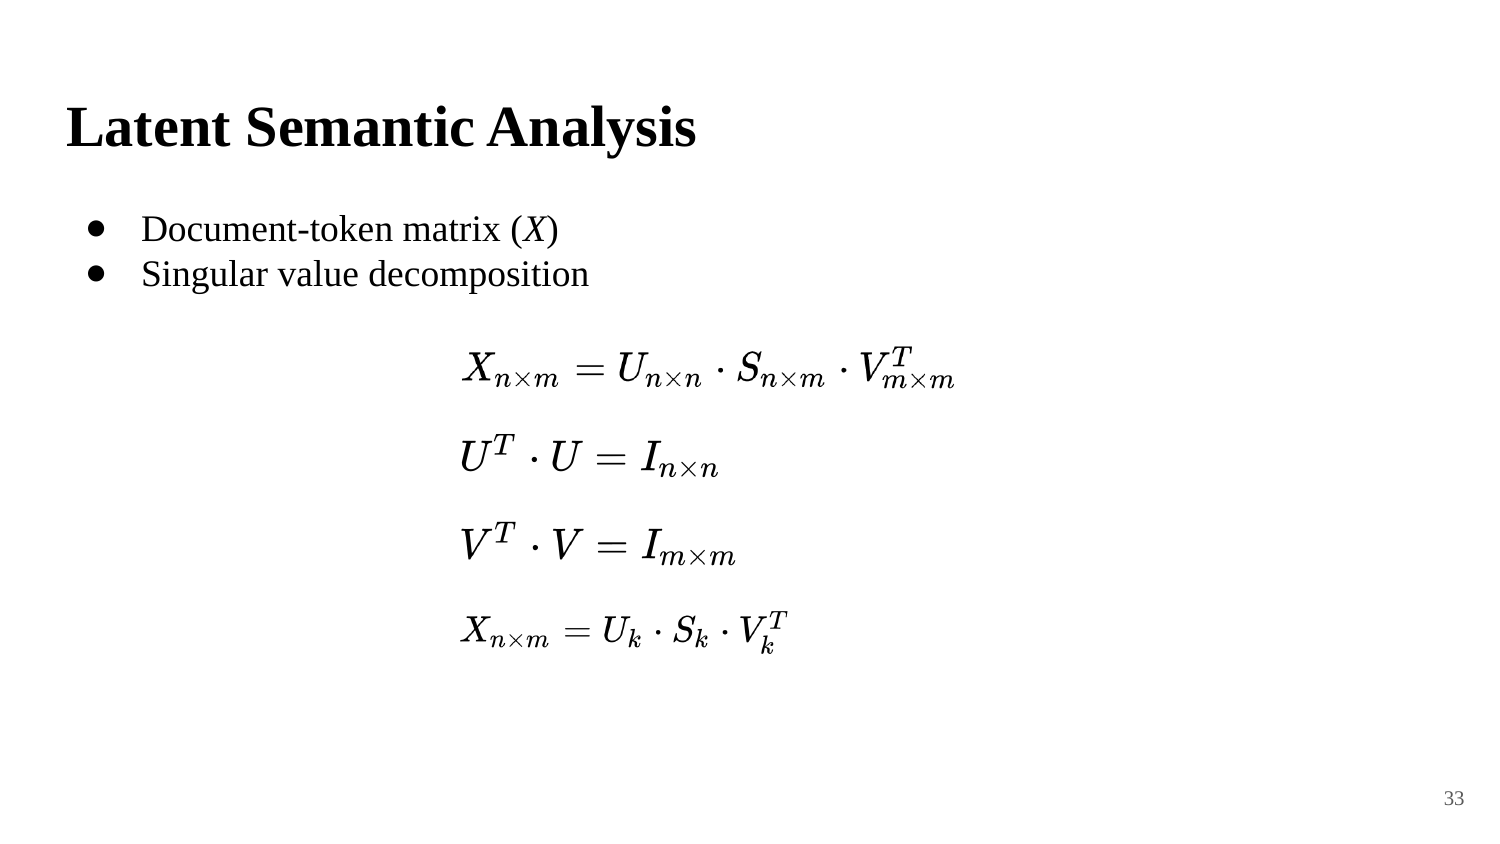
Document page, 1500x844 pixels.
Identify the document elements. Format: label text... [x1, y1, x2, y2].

picture [459, 518, 740, 569]
slide_number <number> [1389, 764, 1480, 830]
picture [459, 607, 791, 658]
picture [459, 342, 960, 393]
title Latent Semantic Analysis [51, 72, 1449, 167]
list Document-token matrix (X) Singular value decomposition [51, 189, 1449, 750]
picture [459, 430, 723, 482]
